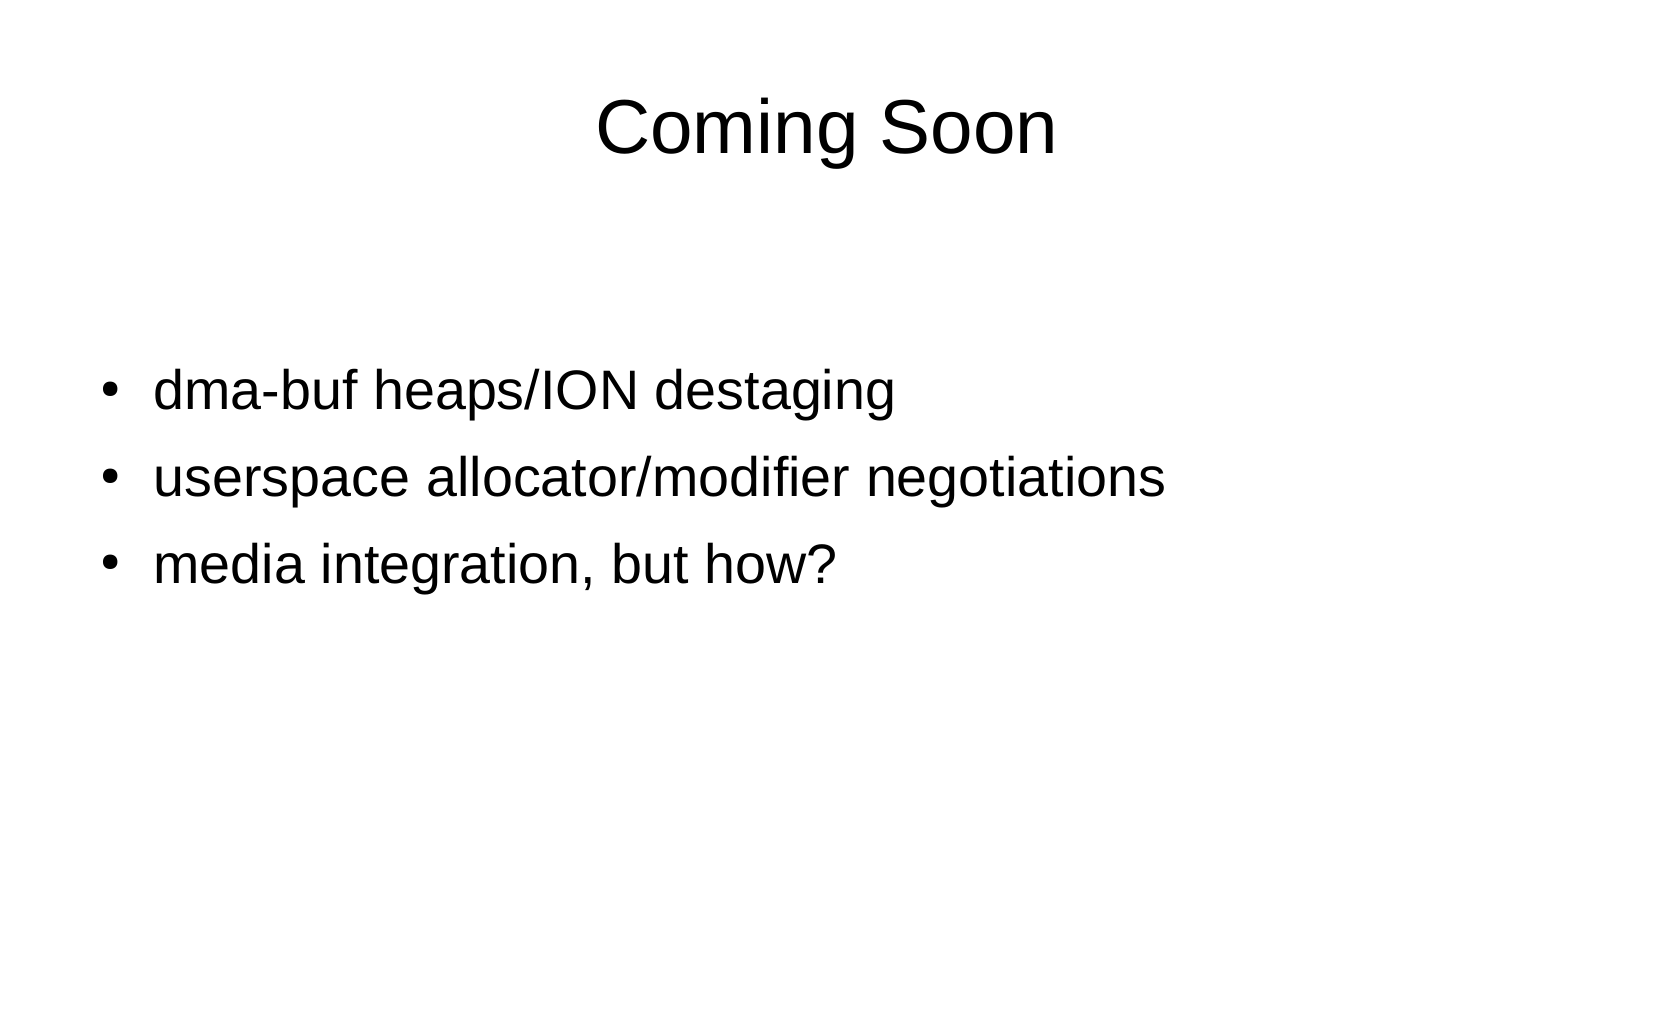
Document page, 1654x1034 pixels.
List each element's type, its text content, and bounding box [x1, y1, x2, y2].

list dma-buf heaps/ION destaging userspace allocator/modifier negotiations media integration, but how? [82, 359, 1571, 851]
title Coming Soon [82, 41, 1571, 214]
